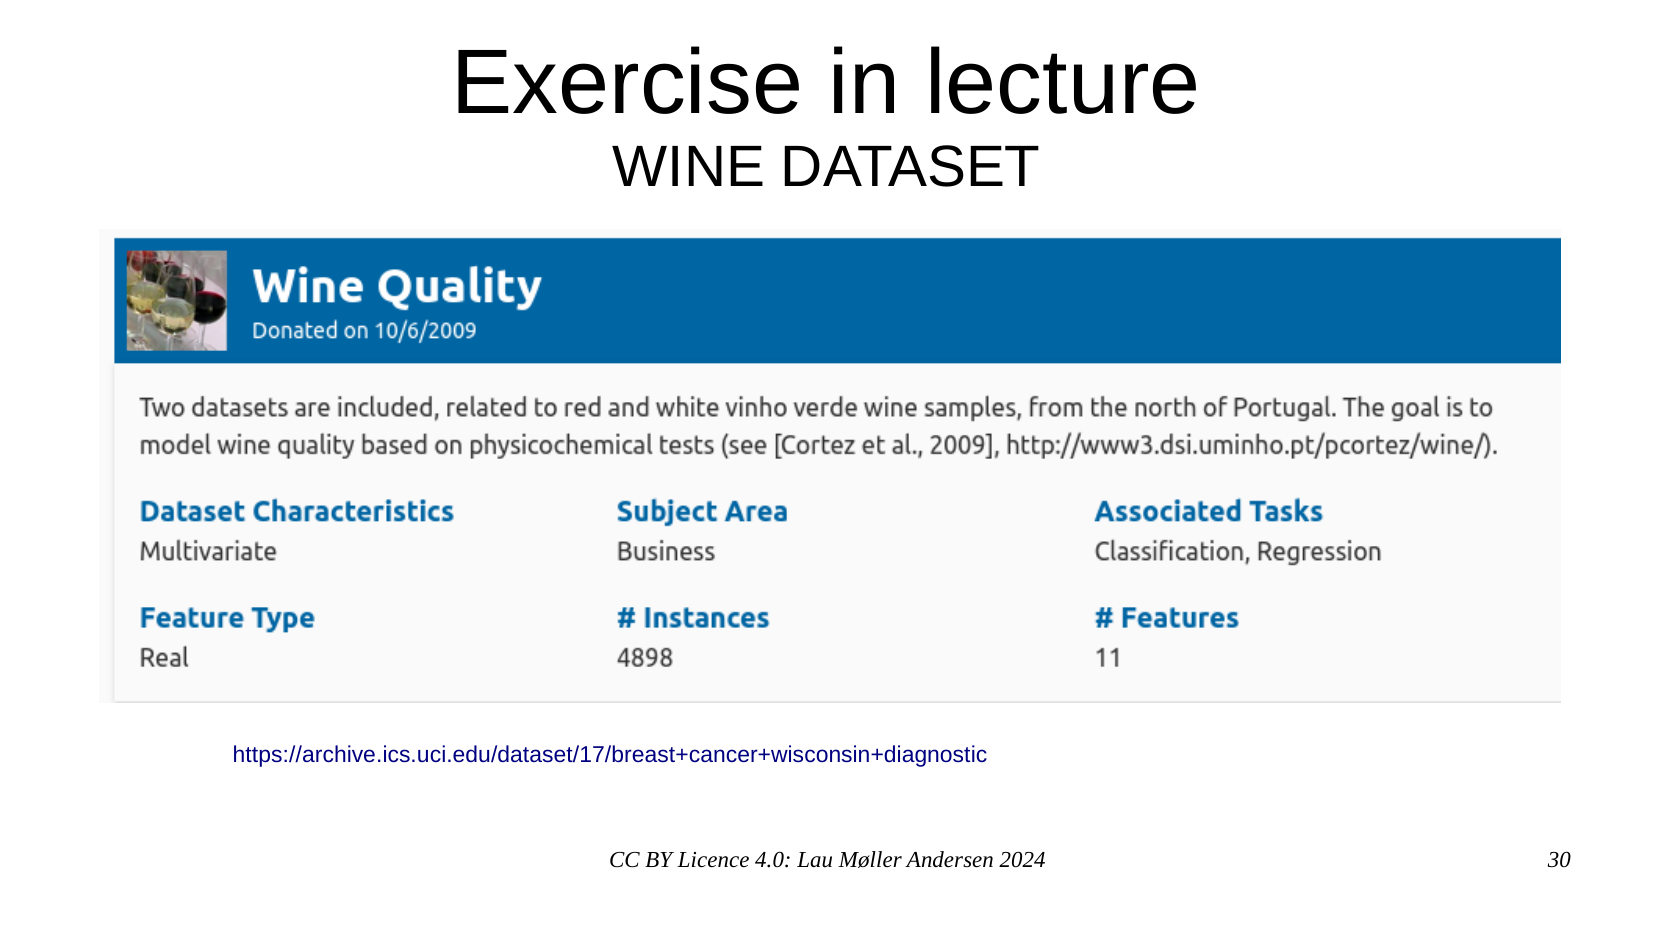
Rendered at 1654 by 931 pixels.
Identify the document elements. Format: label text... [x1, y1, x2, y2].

picture [99, 229, 1561, 703]
title Exercise in lecture WINE DATASET [82, 30, 1571, 199]
text_box https://archive.ics.uci.edu/dataset/17/breast+cancer+wisconsin+diagnostic [217, 734, 1477, 792]
